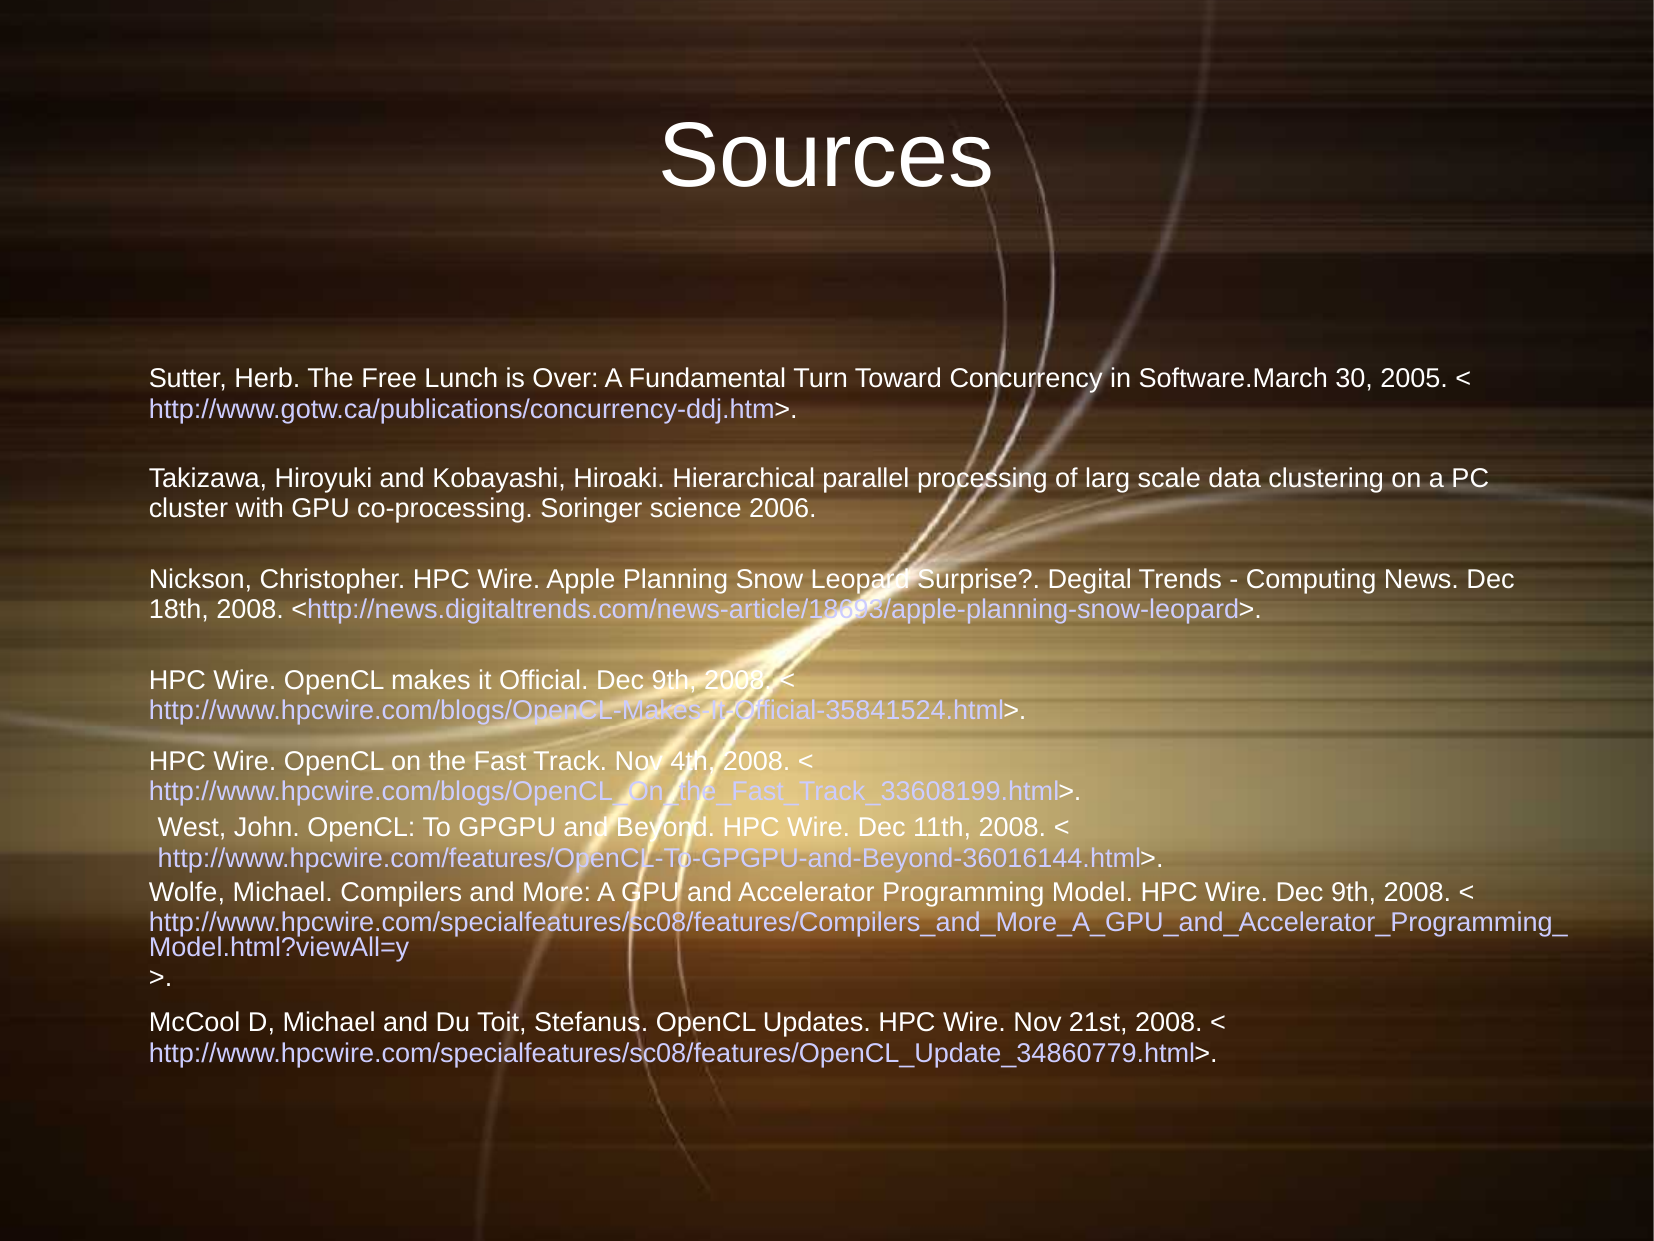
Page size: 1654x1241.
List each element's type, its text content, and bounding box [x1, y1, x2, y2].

text_box Nickson, Christopher. HPC Wire. Apple Planning Snow Leopard Surprise?. Degital Trends - Computing News. Dec 18th, 2008. <http://news.digitaltrends.com/news-article/18693/apple-planning-snow-leopard>. [134, 555, 1566, 655]
text_box HPC Wire. OpenCL makes it Official. Dec 9th, 2008. <http://www.hpcwire.com/blogs/OpenCL-Makes-It-Official-35841524.html>. [134, 655, 1586, 734]
title Sources [82, 49, 1571, 257]
text_box McCool D, Michael and Du Toit, Stefanus. OpenCL Updates. HPC Wire. Nov 21st, 2008. <http://www.hpcwire.com/specialfeatures/sc08/features/OpenCL_Update_34860779.html>. [134, 998, 1586, 1131]
text_box Takizawa, Hiroyuki and Kobayashi, Hiroaki. Hierarchical parallel processing of larg scale data clustering on a PC cluster with GPU co-processing. Soringer science 2006. [134, 468, 1566, 555]
text_box HPC Wire. OpenCL on the Fast Track. Nov 4th, 2008. <http://www.hpcwire.com/blogs/OpenCL_On_the_Fast_Track_33608199.html>. [134, 737, 1586, 850]
picture [0, 0, 1654, 1241]
text_box West, John. OpenCL: To GPGPU and Beyond. HPC Wire. Dec 11th, 2008. <http://www.hpcwire.com/features/OpenCL-To-GPGPU-and-Beyond-36016144.html>. [142, 803, 1595, 968]
text_box Sutter, Herb. The Free Lunch is Over: A Fundamental Turn Toward Concurrency in Software.March 30, 2005. <http://www.gotw.ca/publications/concurrency-ddj.htm>. [134, 354, 1566, 468]
text_box Wolfe, Michael. Compilers and More: A GPU and Accelerator Programming Model. HPC Wire. Dec 9th, 2008. <http://www.hpcwire.com/specialfeatures/sc08/features/Compilers_and_More_A_GPU_and_Accelerator_Programming_Model.html?viewAll=y>. [134, 868, 1586, 979]
